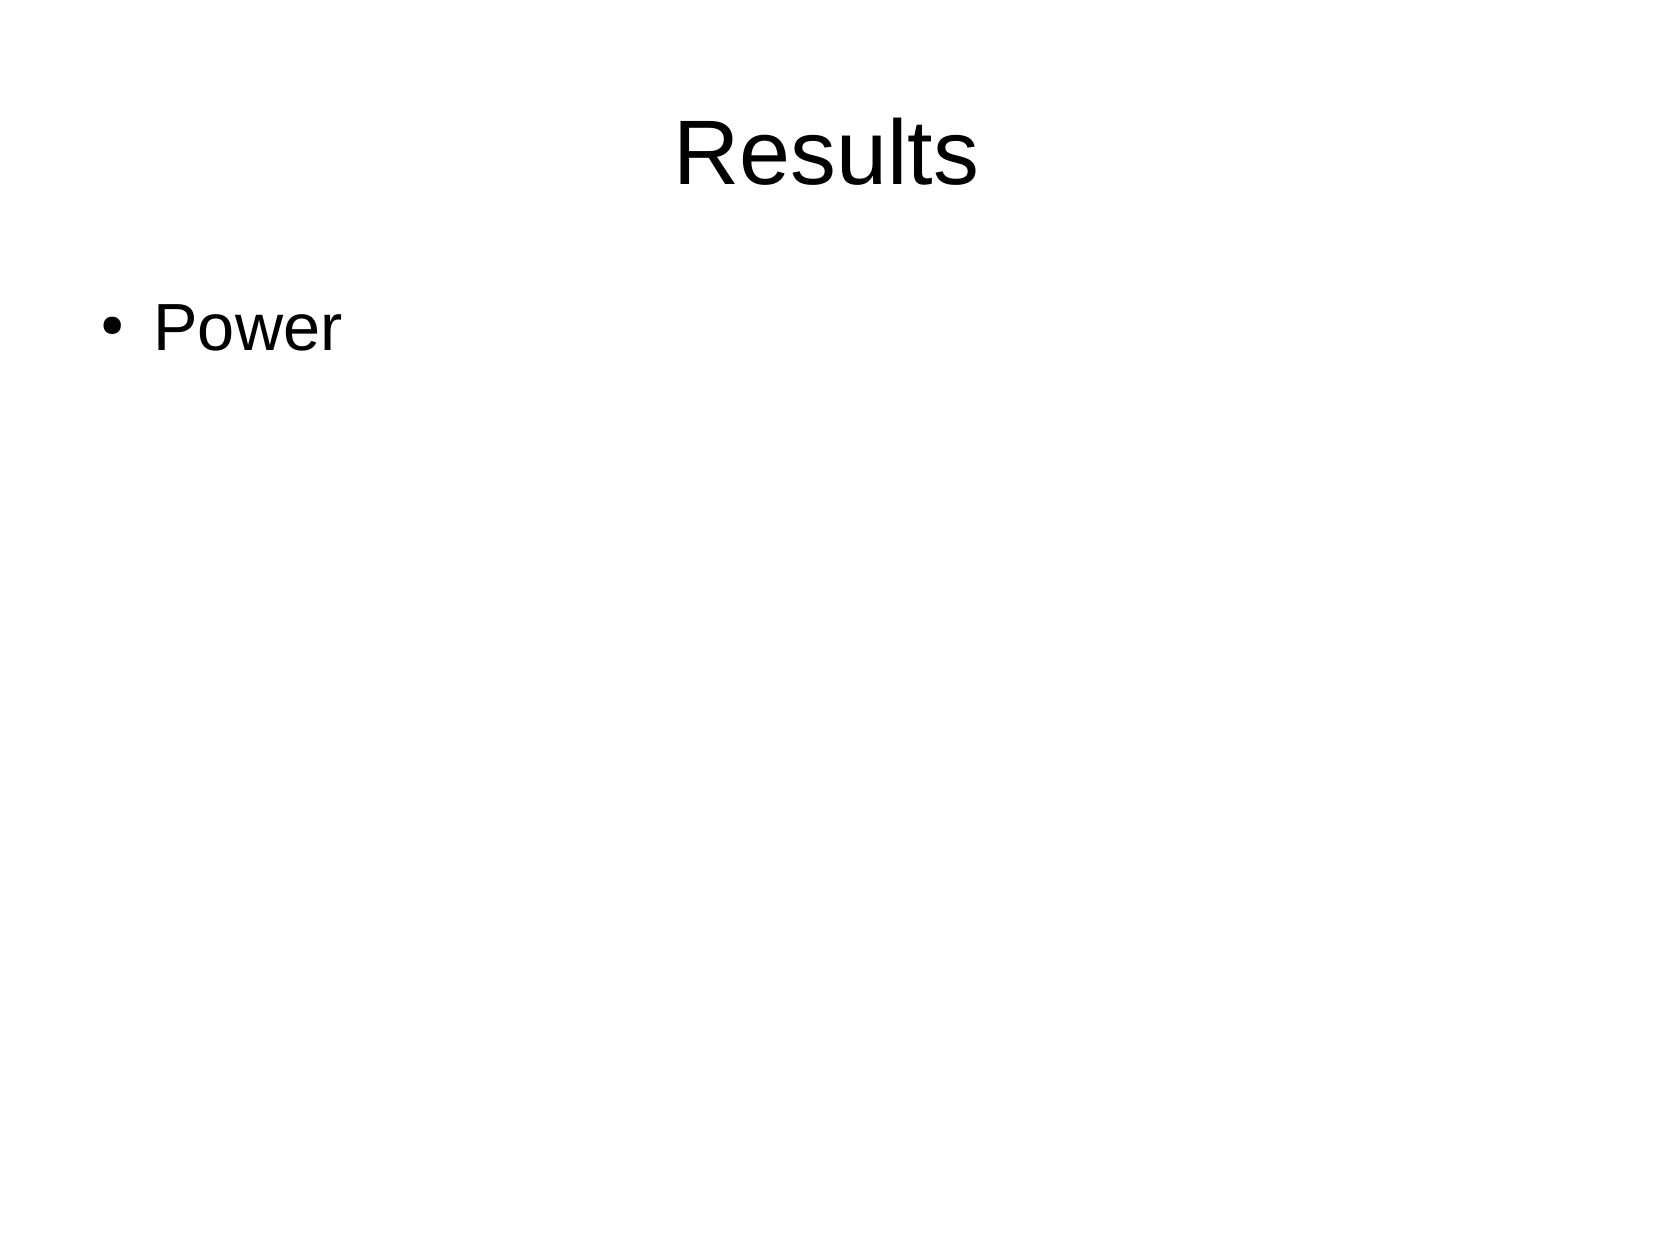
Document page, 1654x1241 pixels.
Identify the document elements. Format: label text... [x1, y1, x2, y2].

list Power [82, 290, 1571, 1109]
title Results [82, 49, 1571, 257]
